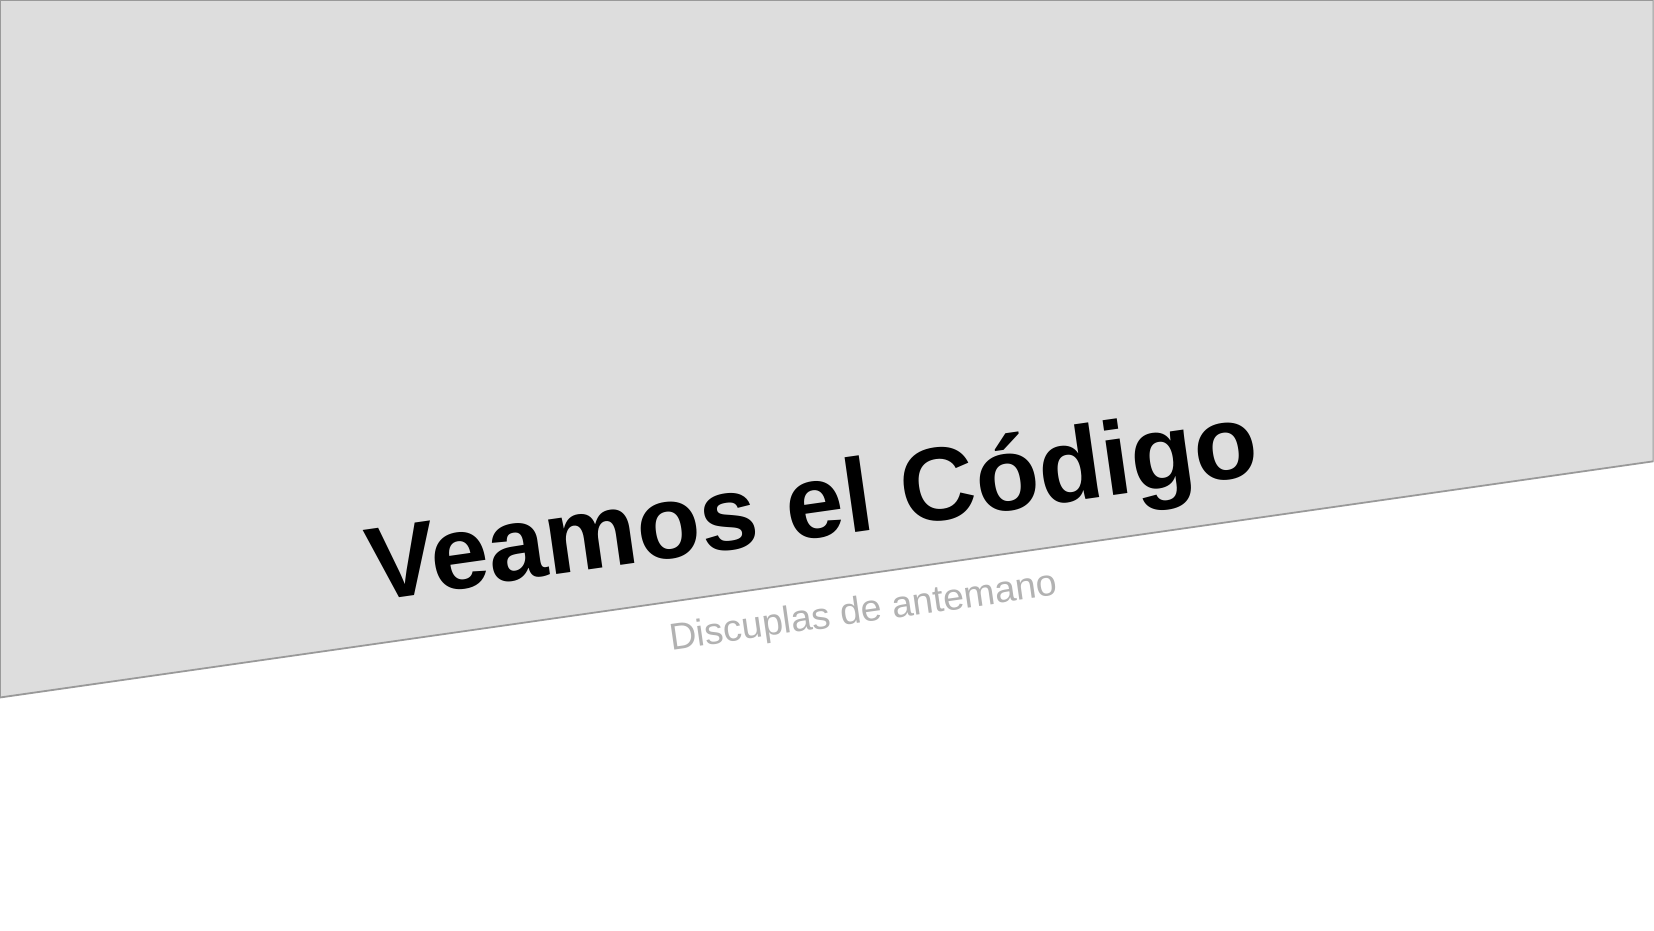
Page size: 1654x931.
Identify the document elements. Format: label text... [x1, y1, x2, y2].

title Discuplas de antemano [113, 375, 1613, 845]
title Veamos el Código [62, 267, 1541, 737]
